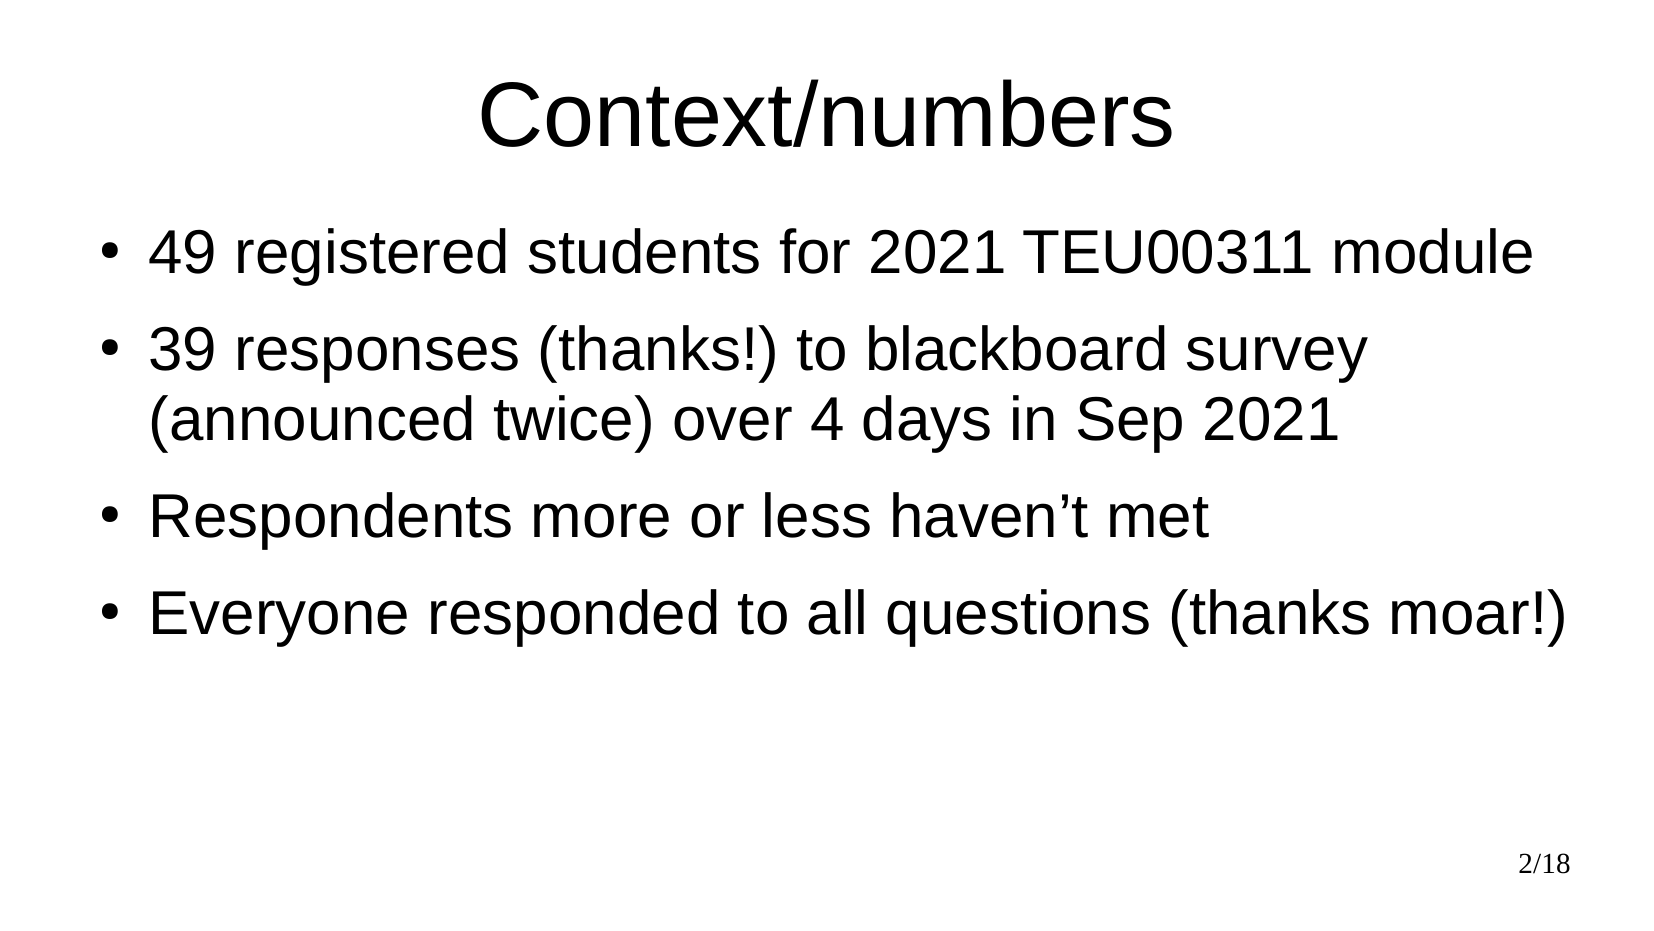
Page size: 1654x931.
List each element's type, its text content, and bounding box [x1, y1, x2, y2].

list 49 registered students for 2021 TEU00311 module 39 responses (thanks!) to blackboard survey (announced twice) over 4 days in Sep 2021 Respondents more or less haven’t met Everyone responded to all questions (thanks moar!) [82, 217, 1571, 758]
title Context/numbers [82, 37, 1571, 193]
